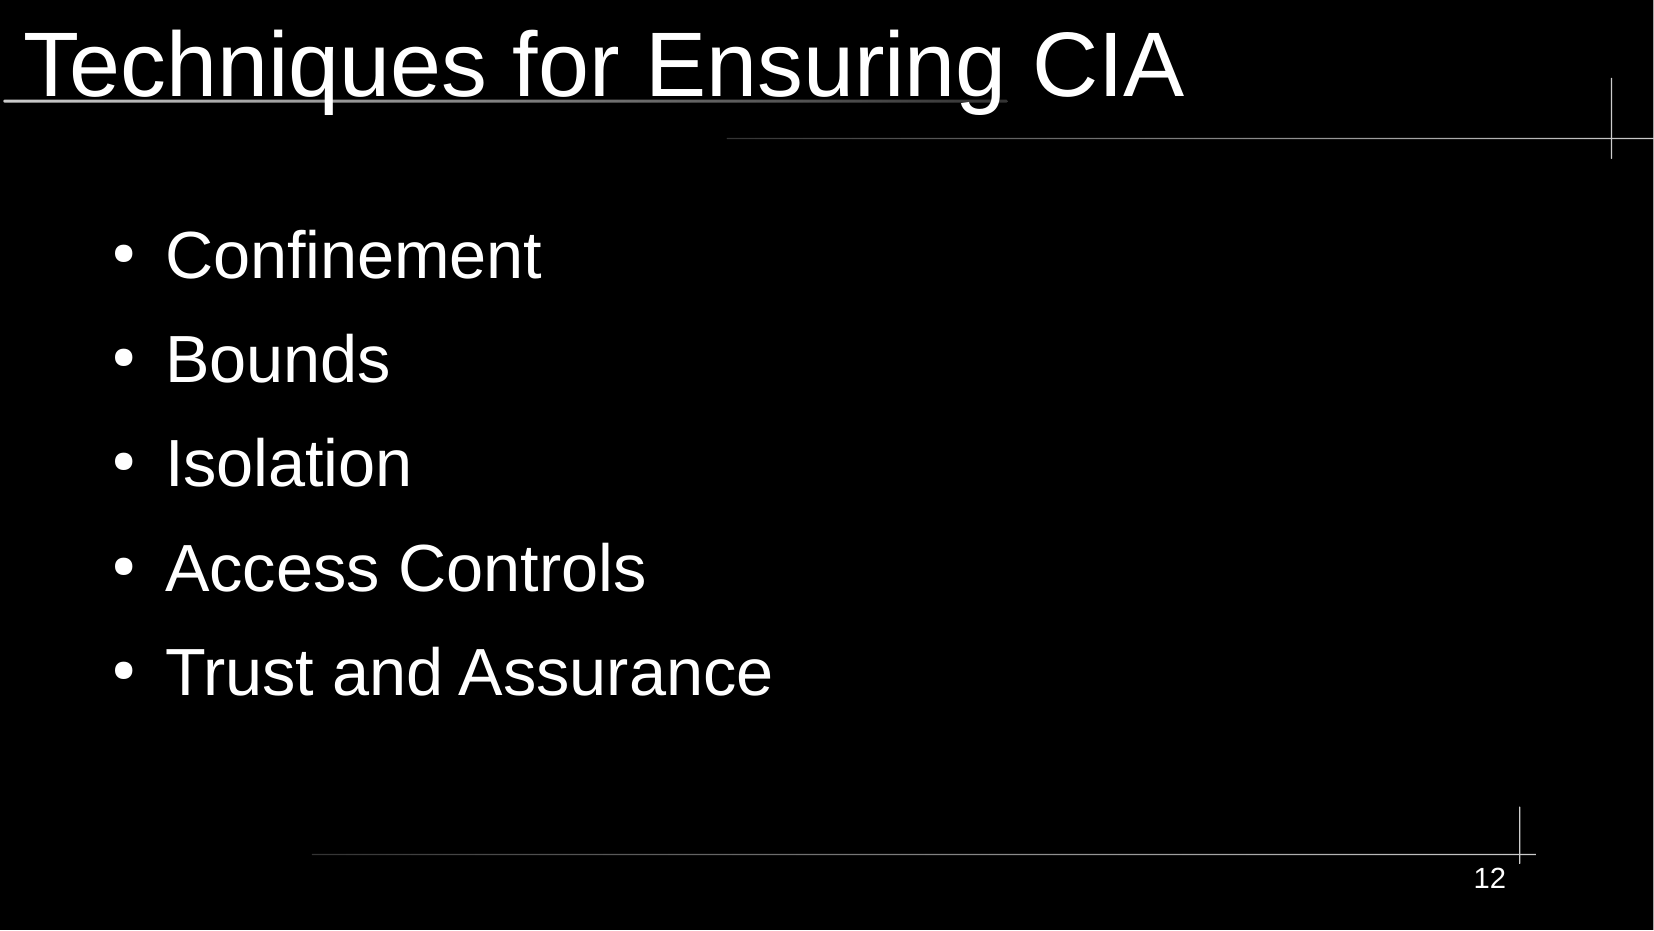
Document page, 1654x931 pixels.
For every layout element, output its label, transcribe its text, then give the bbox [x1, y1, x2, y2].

list Confinement Bounds Isolation Access Controls Trust and Assurance [94, 217, 1583, 921]
title Techniques for Ensuring CIA [23, 11, 1589, 119]
